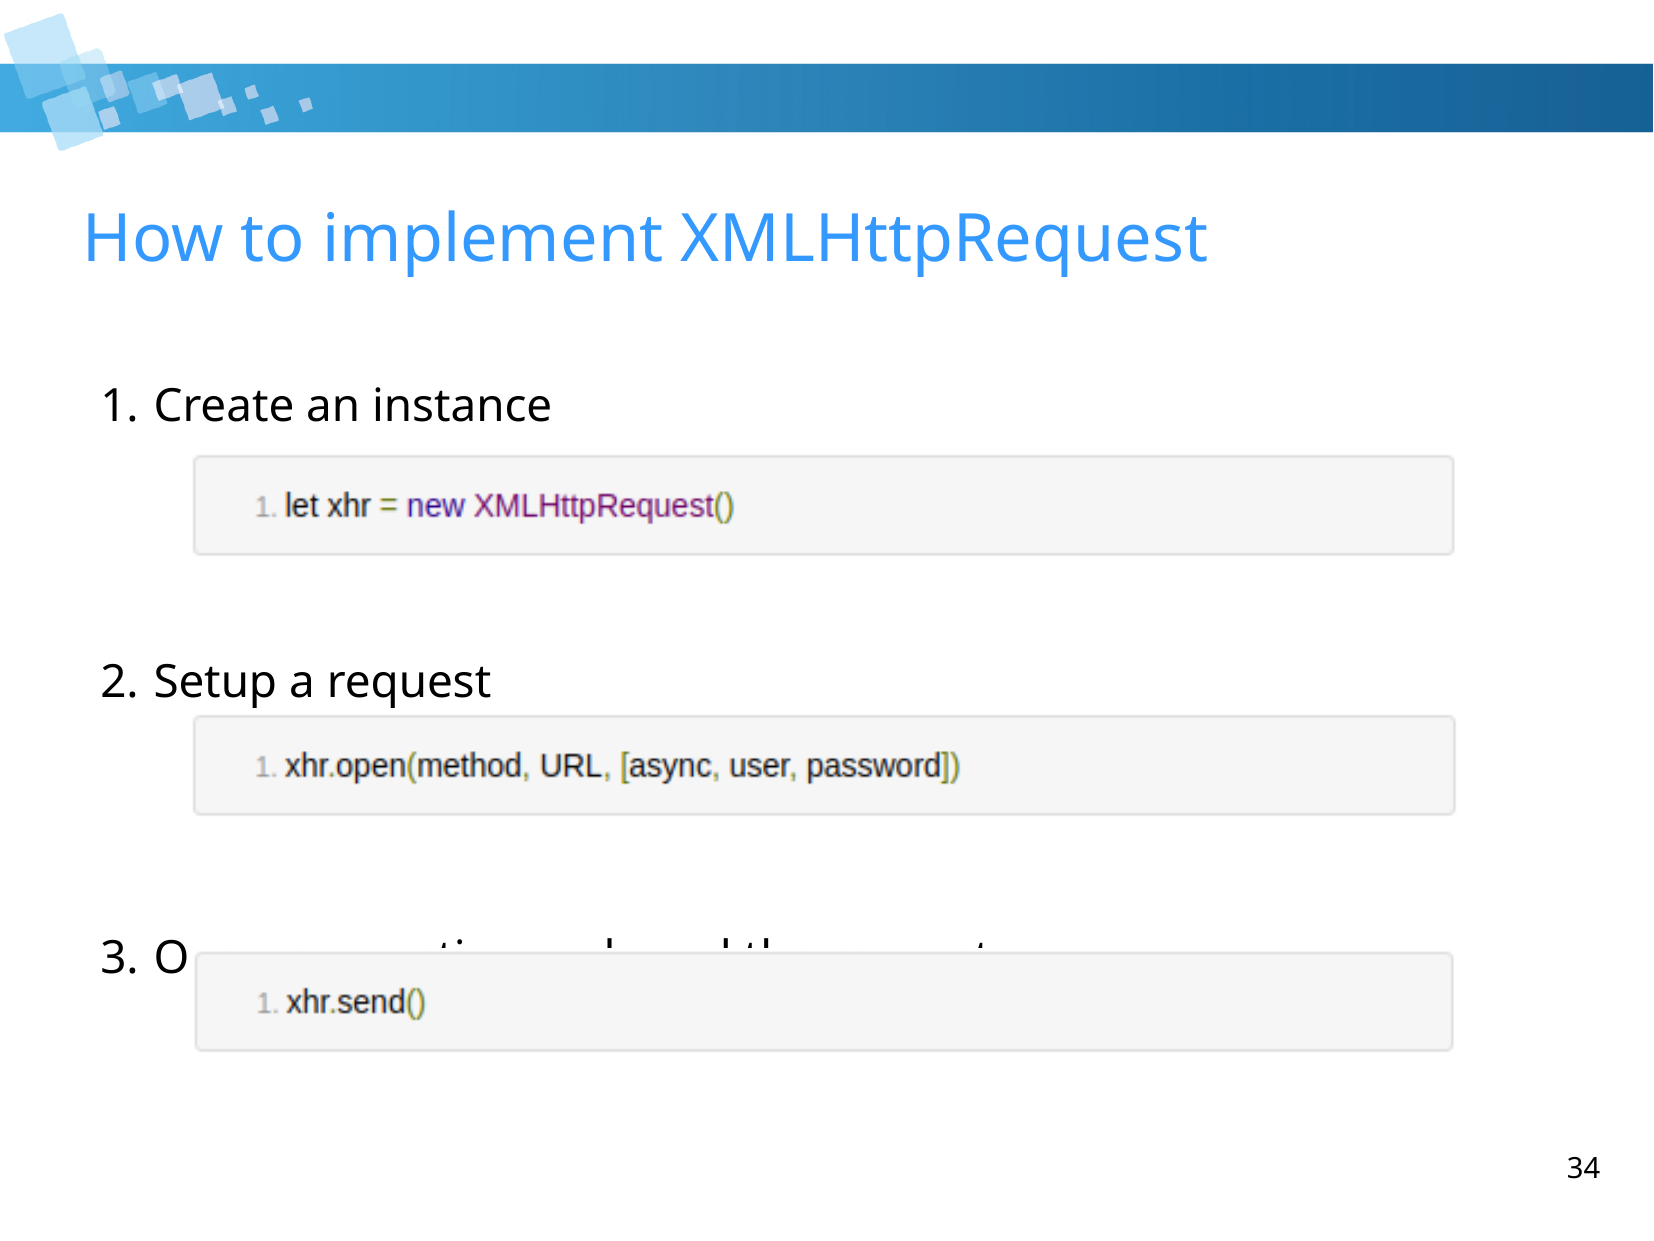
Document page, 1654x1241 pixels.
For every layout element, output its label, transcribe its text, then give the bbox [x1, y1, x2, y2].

picture [0, 0, 1653, 1238]
title How to implement XMLHttpRequest [82, 131, 1571, 340]
list Create an instance Setup a request Open connection and send the request [82, 372, 1571, 1093]
